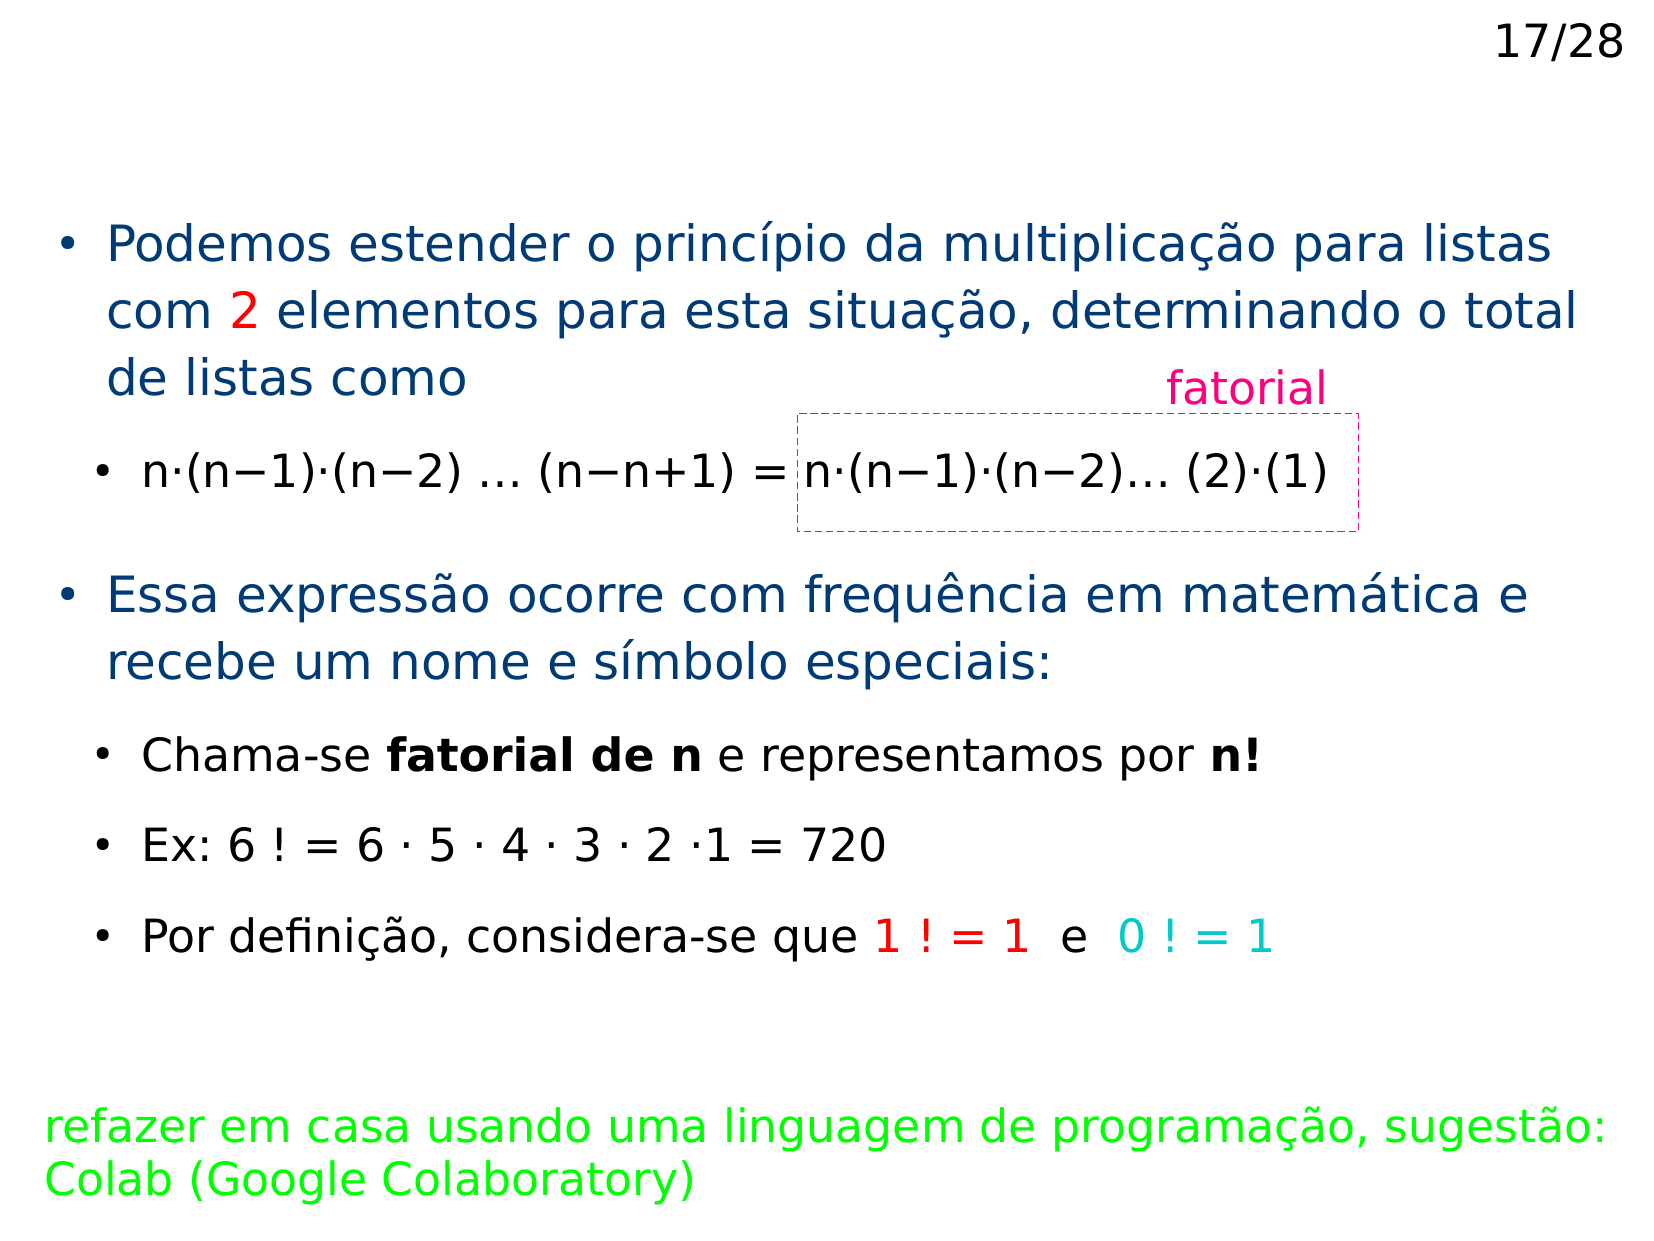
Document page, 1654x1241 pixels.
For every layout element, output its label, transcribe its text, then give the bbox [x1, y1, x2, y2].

list Podemos estender o princípio da multiplicação para listas com 2 elementos para esta situação, determinando o total de listas como n⋅(n−1)⋅(n−2) … (n−n+1) = n⋅(n−1)⋅(n−2)… (2)⋅(1) Essa expressão ocorre com frequência em matemática e recebe um nome e símbolo especiais: Chama-se fatorial de n e representamos por n! Ex: 6 ! = 6 ⋅ 5 ⋅ 4 ⋅ 3 ⋅ 2 ⋅1 = 720 Por definição, considera-se que 1 ! = 1 e 0 ! = 1 [59, 206, 1625, 1092]
text_box fatorial [1151, 354, 1536, 428]
text_box refazer em casa usando uma linguagem de programação, sugestão: Colab (Google Colaboratory) [29, 1092, 1654, 1241]
